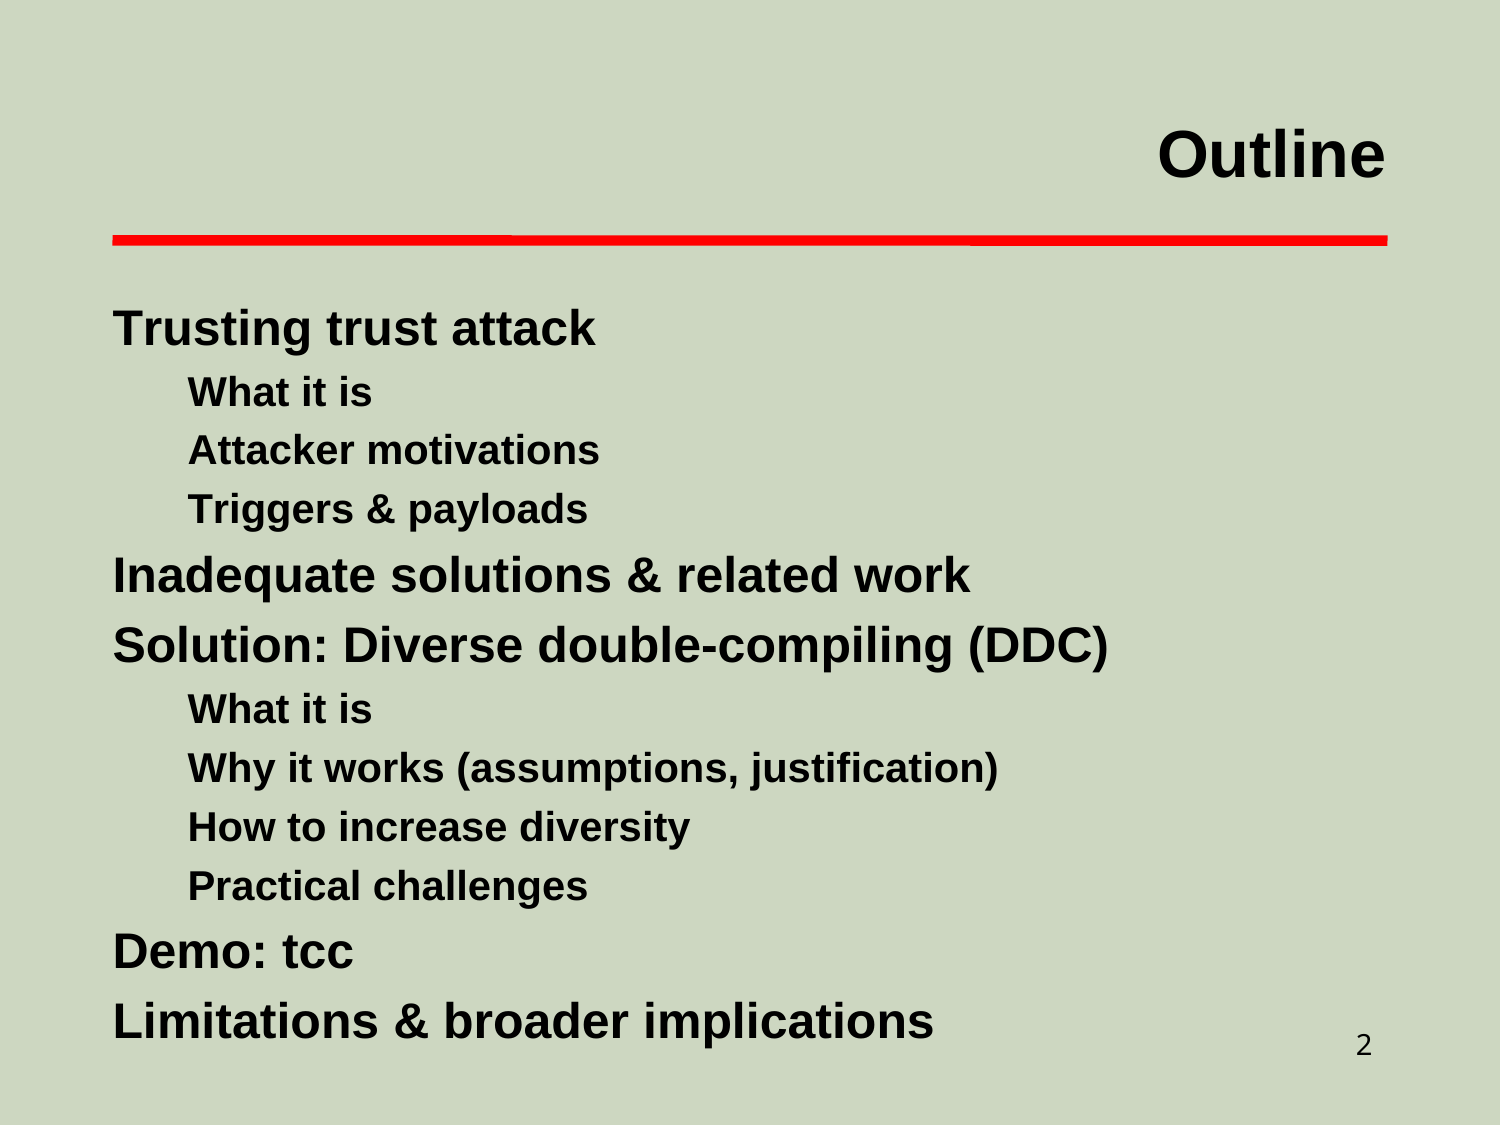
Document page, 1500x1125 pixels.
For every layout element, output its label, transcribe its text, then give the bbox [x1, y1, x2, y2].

list Trusting trust attack What it is Attacker motivations Triggers & payloads Inadequate solutions & related work Solution: Diverse double-compiling (DDC) What it is Why it works (assumptions, justification) How to increase diversity Practical challenges Demo: tcc Limitations & broader implications [112, 299, 1387, 1114]
title Outline [124, 85, 1387, 223]
